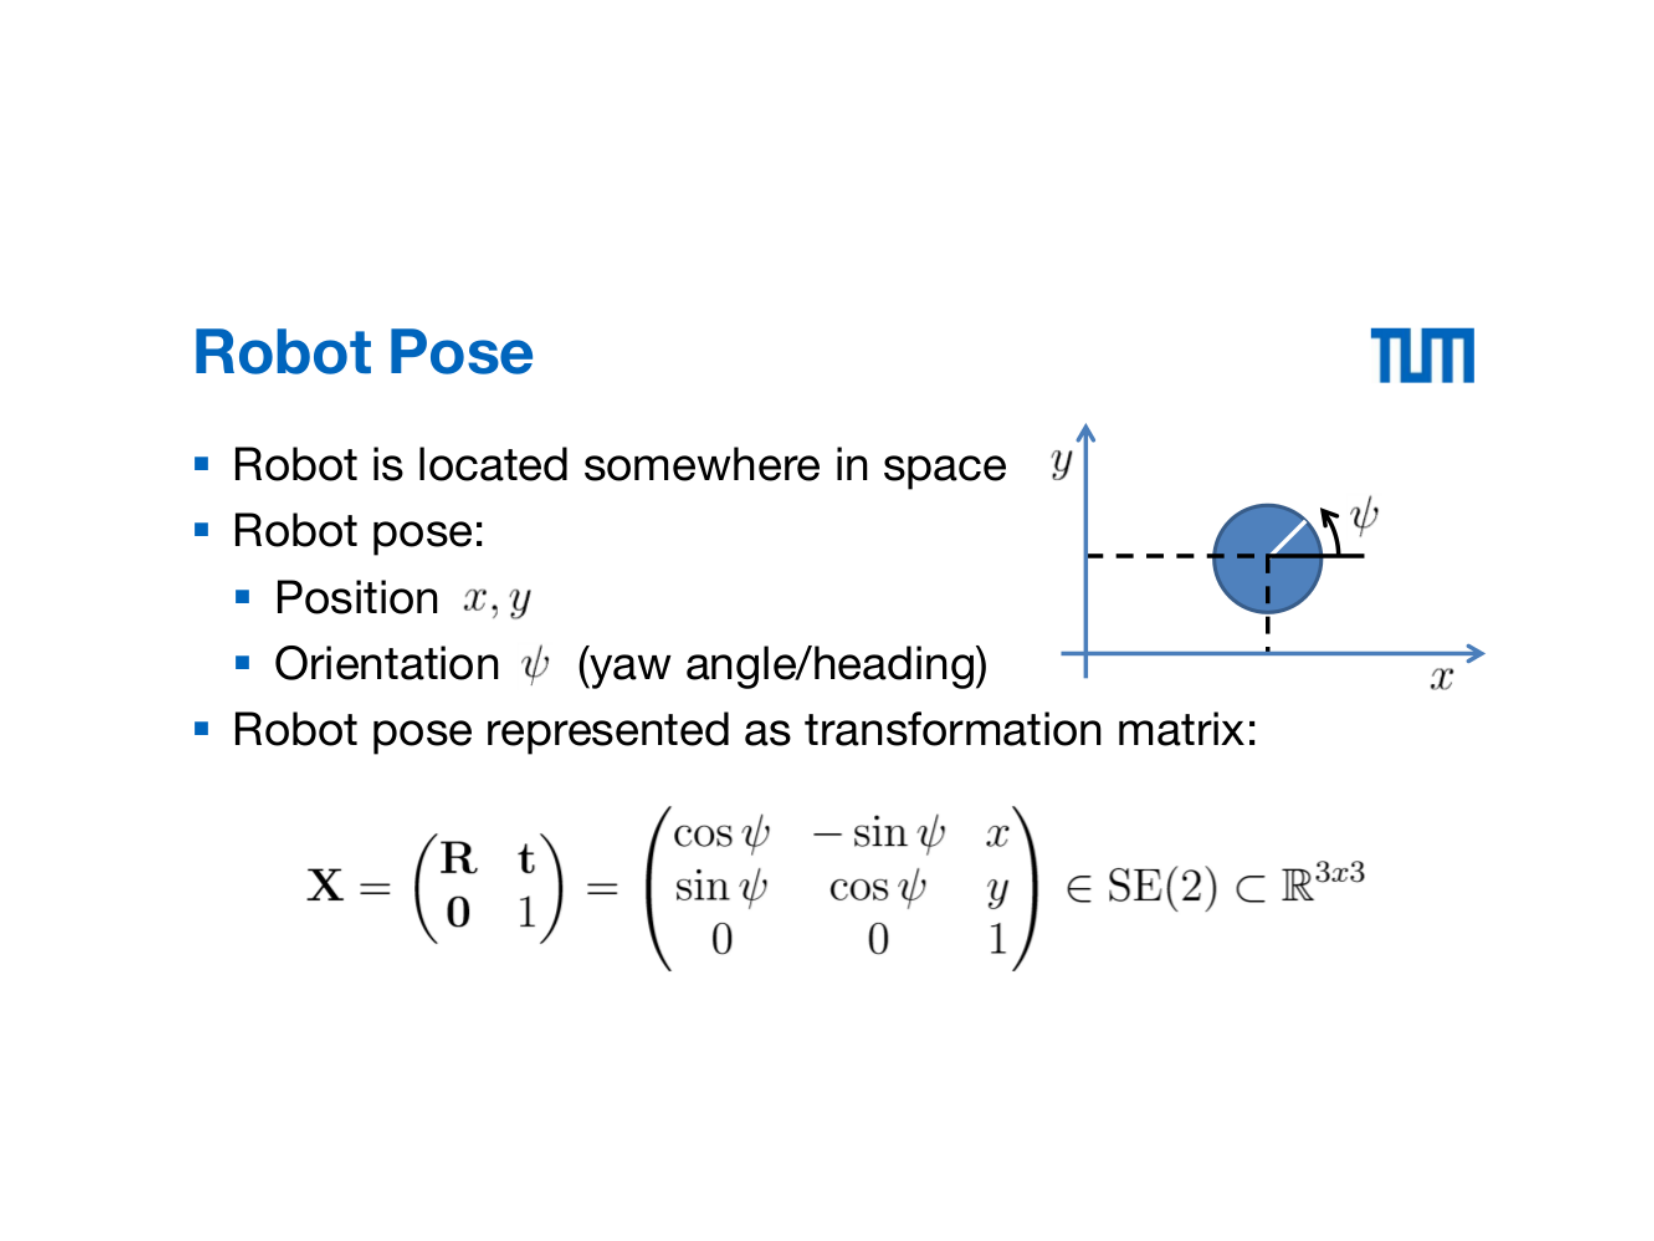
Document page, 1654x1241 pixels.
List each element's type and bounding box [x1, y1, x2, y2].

picture [140, 290, 1513, 1010]
